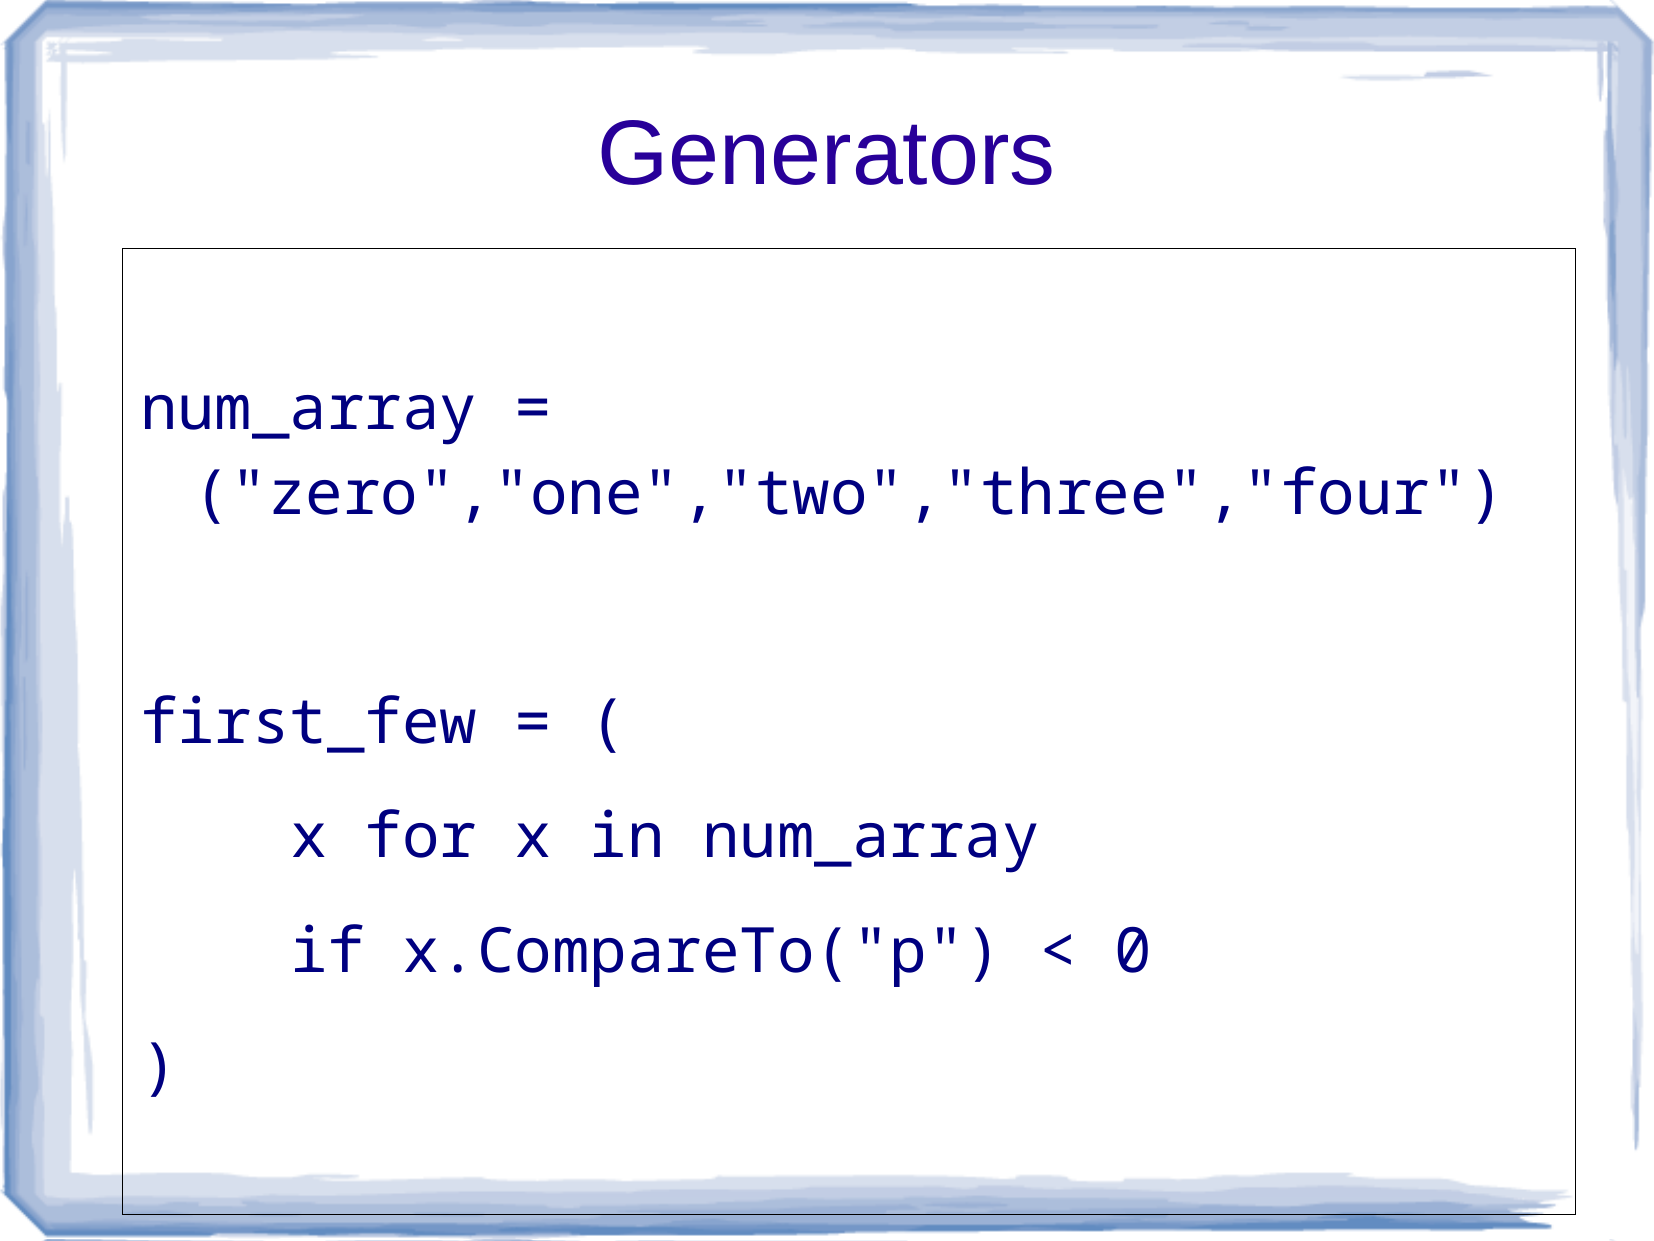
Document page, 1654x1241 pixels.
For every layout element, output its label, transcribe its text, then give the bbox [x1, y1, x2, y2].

list num_array = ("zero","one","two","three","four") first_few = ( x for x in num_array if x.CompareTo("p") < 0 ) [122, 248, 1576, 1088]
title Generators [82, 49, 1571, 257]
picture [0, 0, 1654, 1241]
